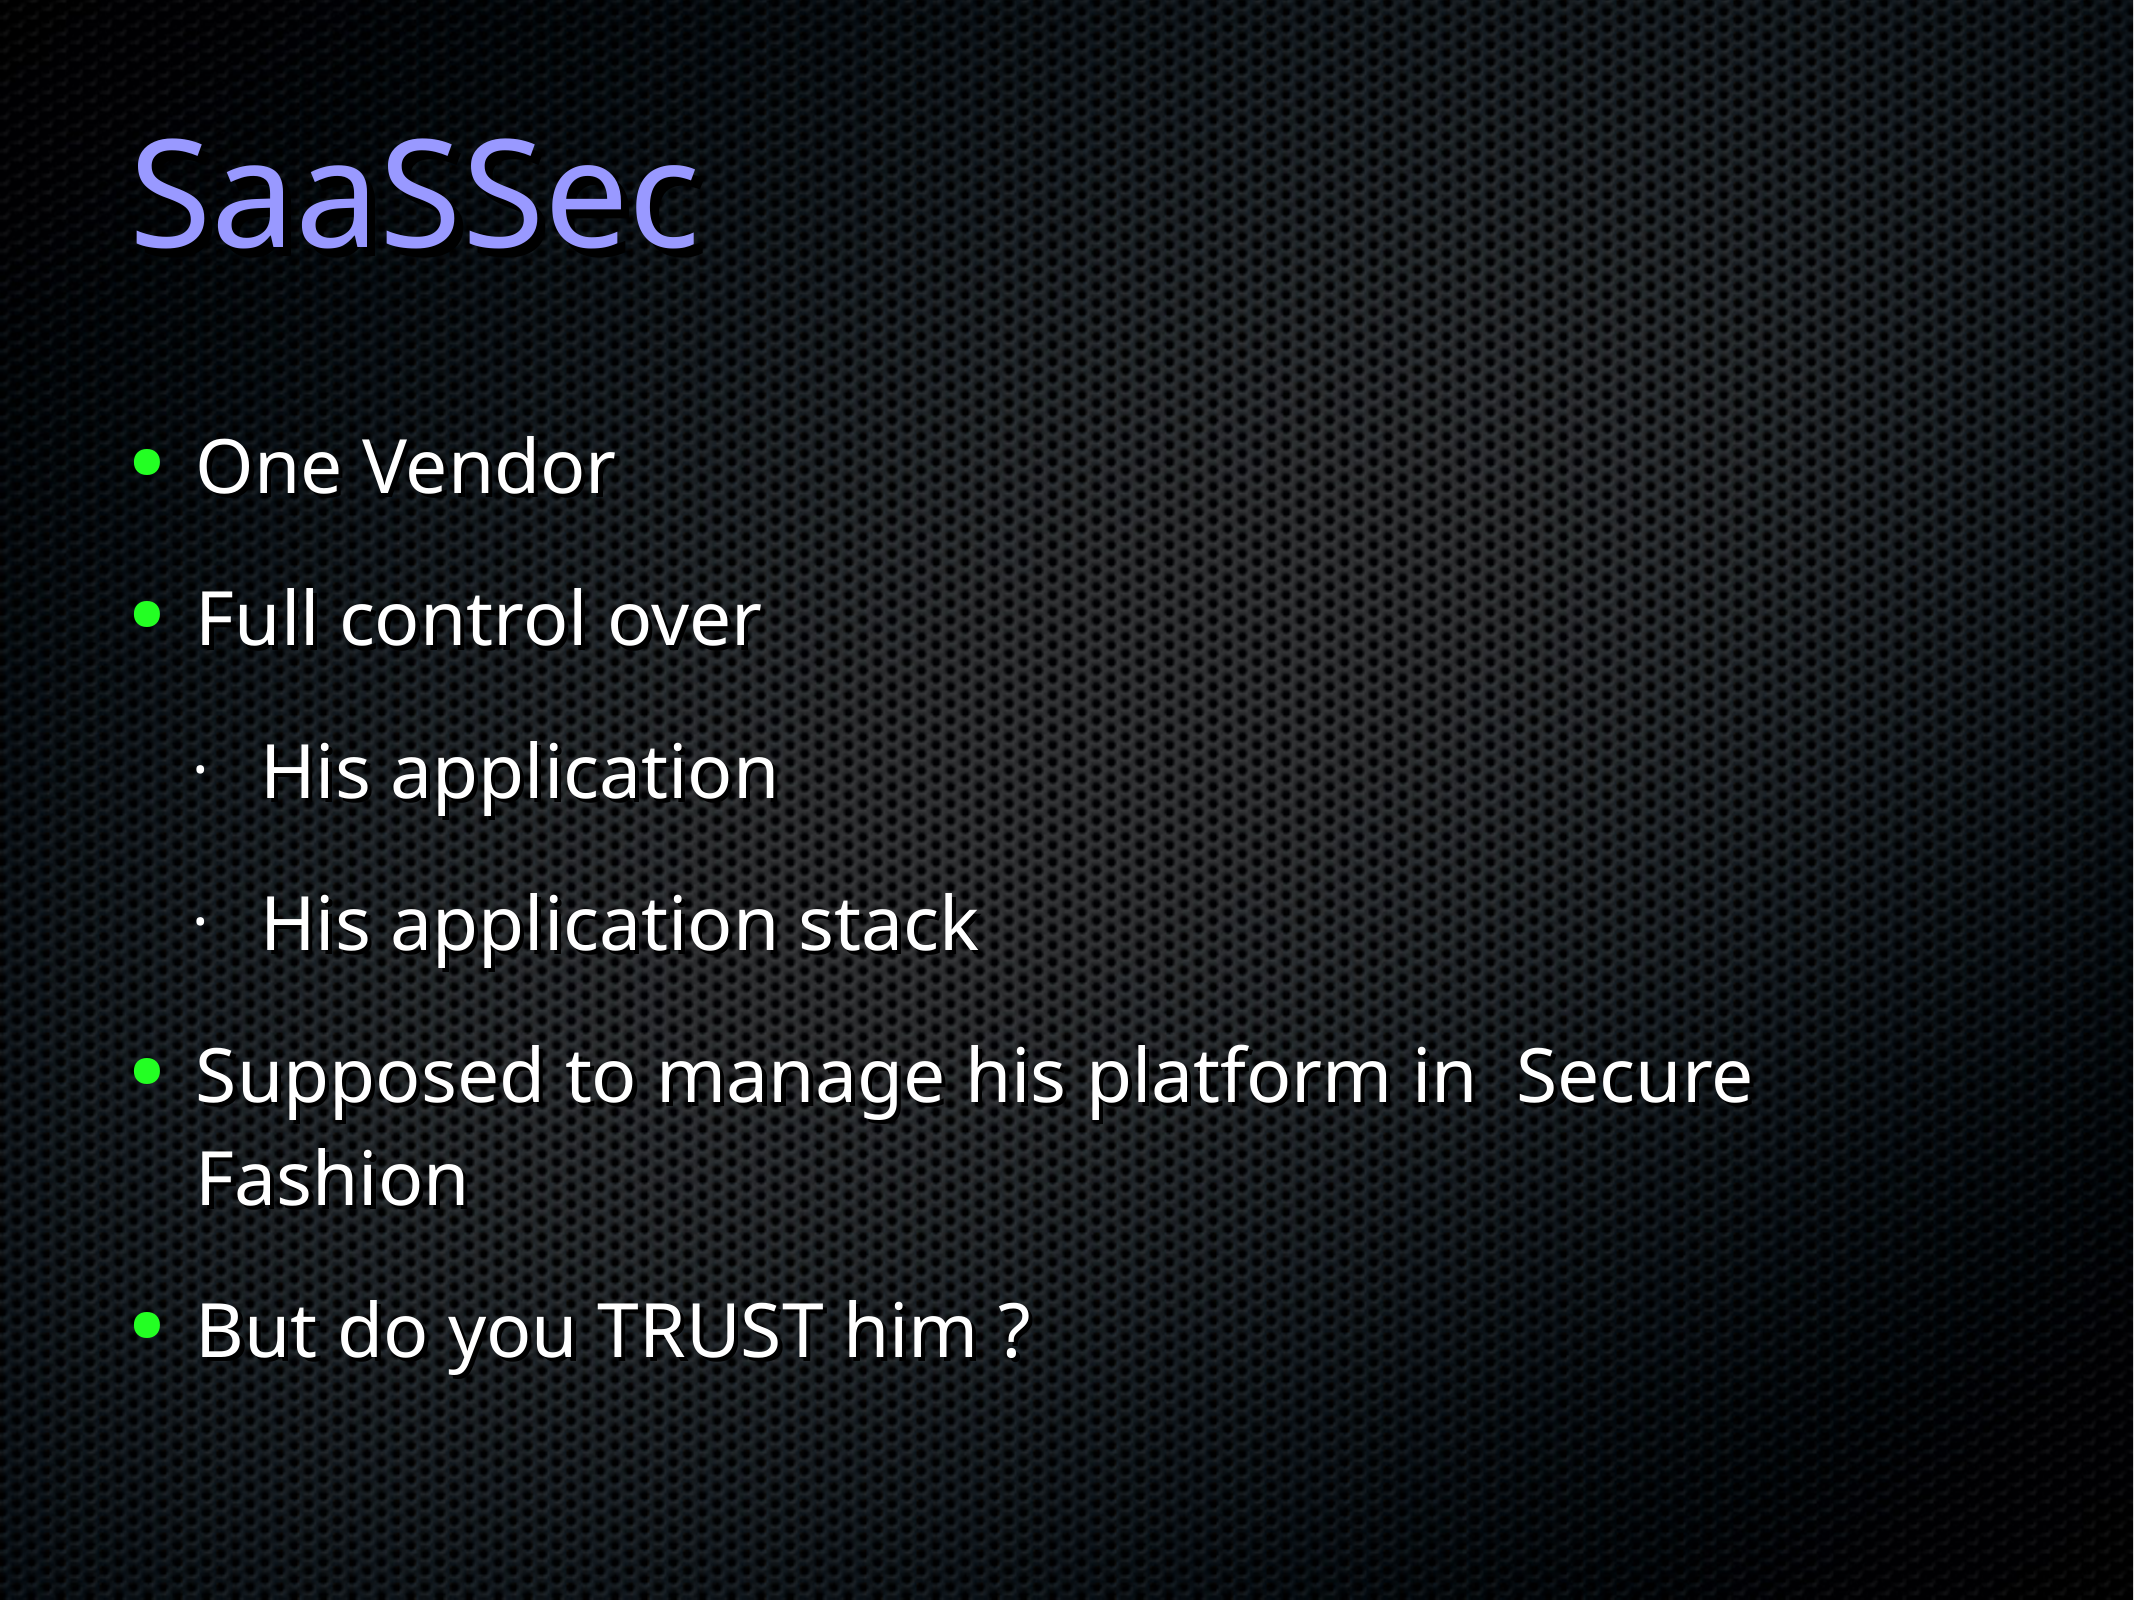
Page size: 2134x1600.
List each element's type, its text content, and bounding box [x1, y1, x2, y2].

list One Vendor Full control over His application His application stack Supposed to manage his platform in Secure Fashion But do you TRUST him ? [129, 413, 2005, 1522]
title SaaSSec [129, 41, 2005, 338]
picture [0, 0, 2134, 1600]
